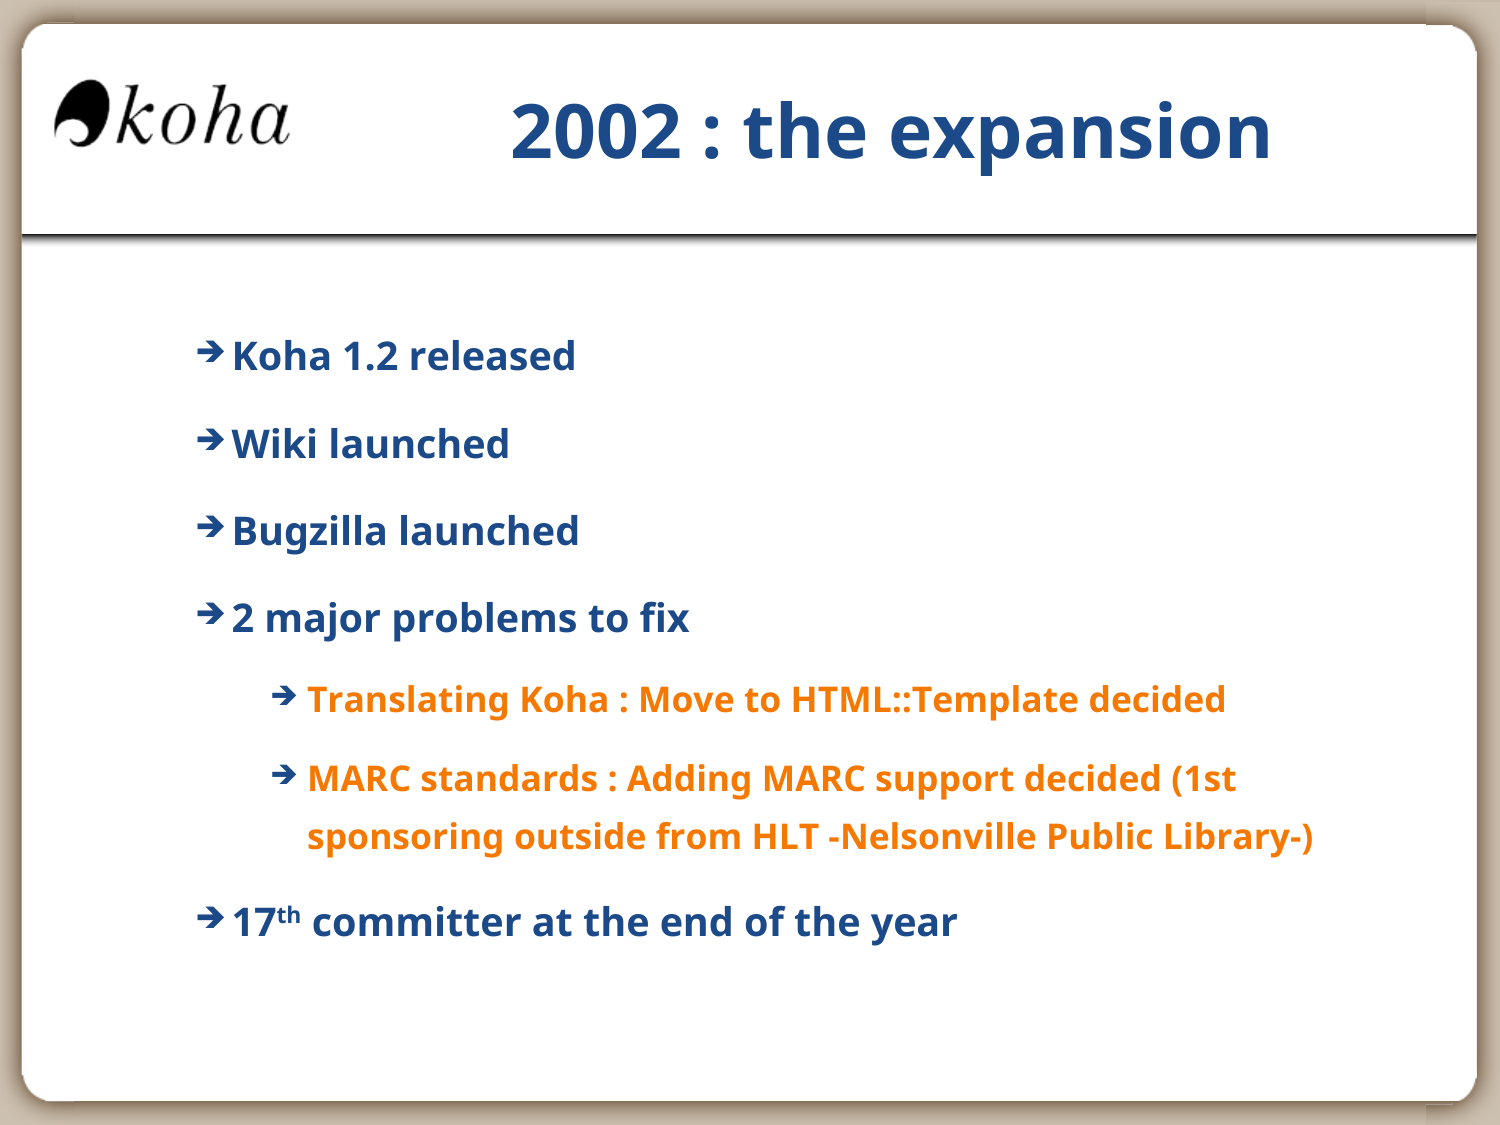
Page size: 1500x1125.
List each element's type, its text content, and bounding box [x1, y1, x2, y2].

list Koha 1.2 released Wiki launched Bugzilla launched 2 major problems to fix Translating Koha : Move to HTML::Template decided MARC standards : Adding MARC support decided (1st sponsoring outside from HLT -Nelsonville Public Library-) 17th committer at the end of the year [118, 317, 1382, 1061]
title 2002 : the expansion [315, 0, 1463, 260]
picture [0, 0, 1500, 1125]
